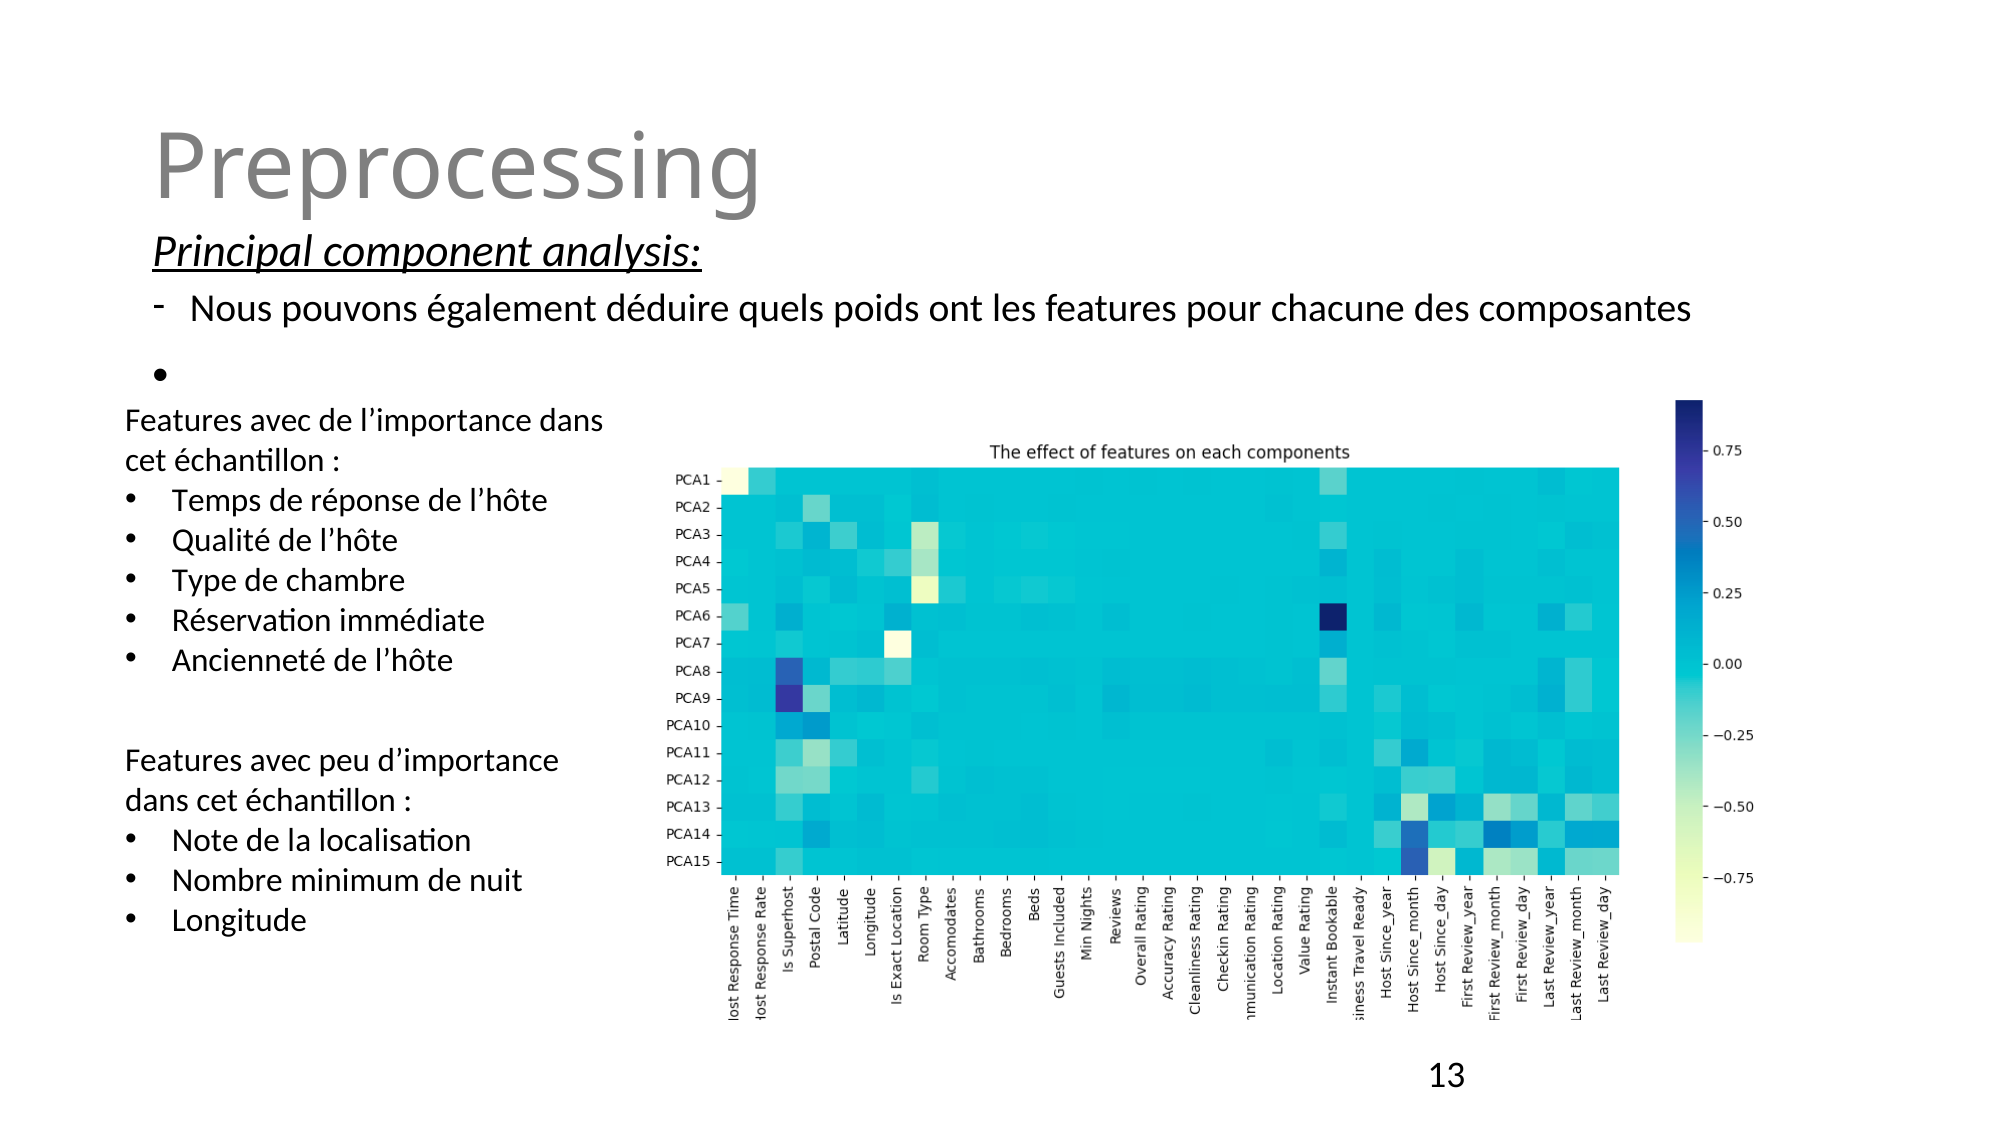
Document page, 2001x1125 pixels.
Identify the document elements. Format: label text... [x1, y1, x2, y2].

list Principal component analysis: Nous pouvons également déduire quels poids ont les features pour chacune des composantes [137, 227, 1863, 942]
picture [663, 378, 1767, 1026]
text_box [1412, 1042, 1863, 1103]
title Preprocessing [137, 59, 1863, 227]
text_box Features avec de l’importance dans cet échantillon : Temps de réponse de l’hôte Qualité de l’hôte Type de chambre Réservation immédiate Ancienneté de l’hôte [109, 390, 623, 694]
text_box Features avec peu d’importance dans cet échantillon : Note de la localisation Nombre minimum de nuit Longitude [109, 730, 623, 948]
